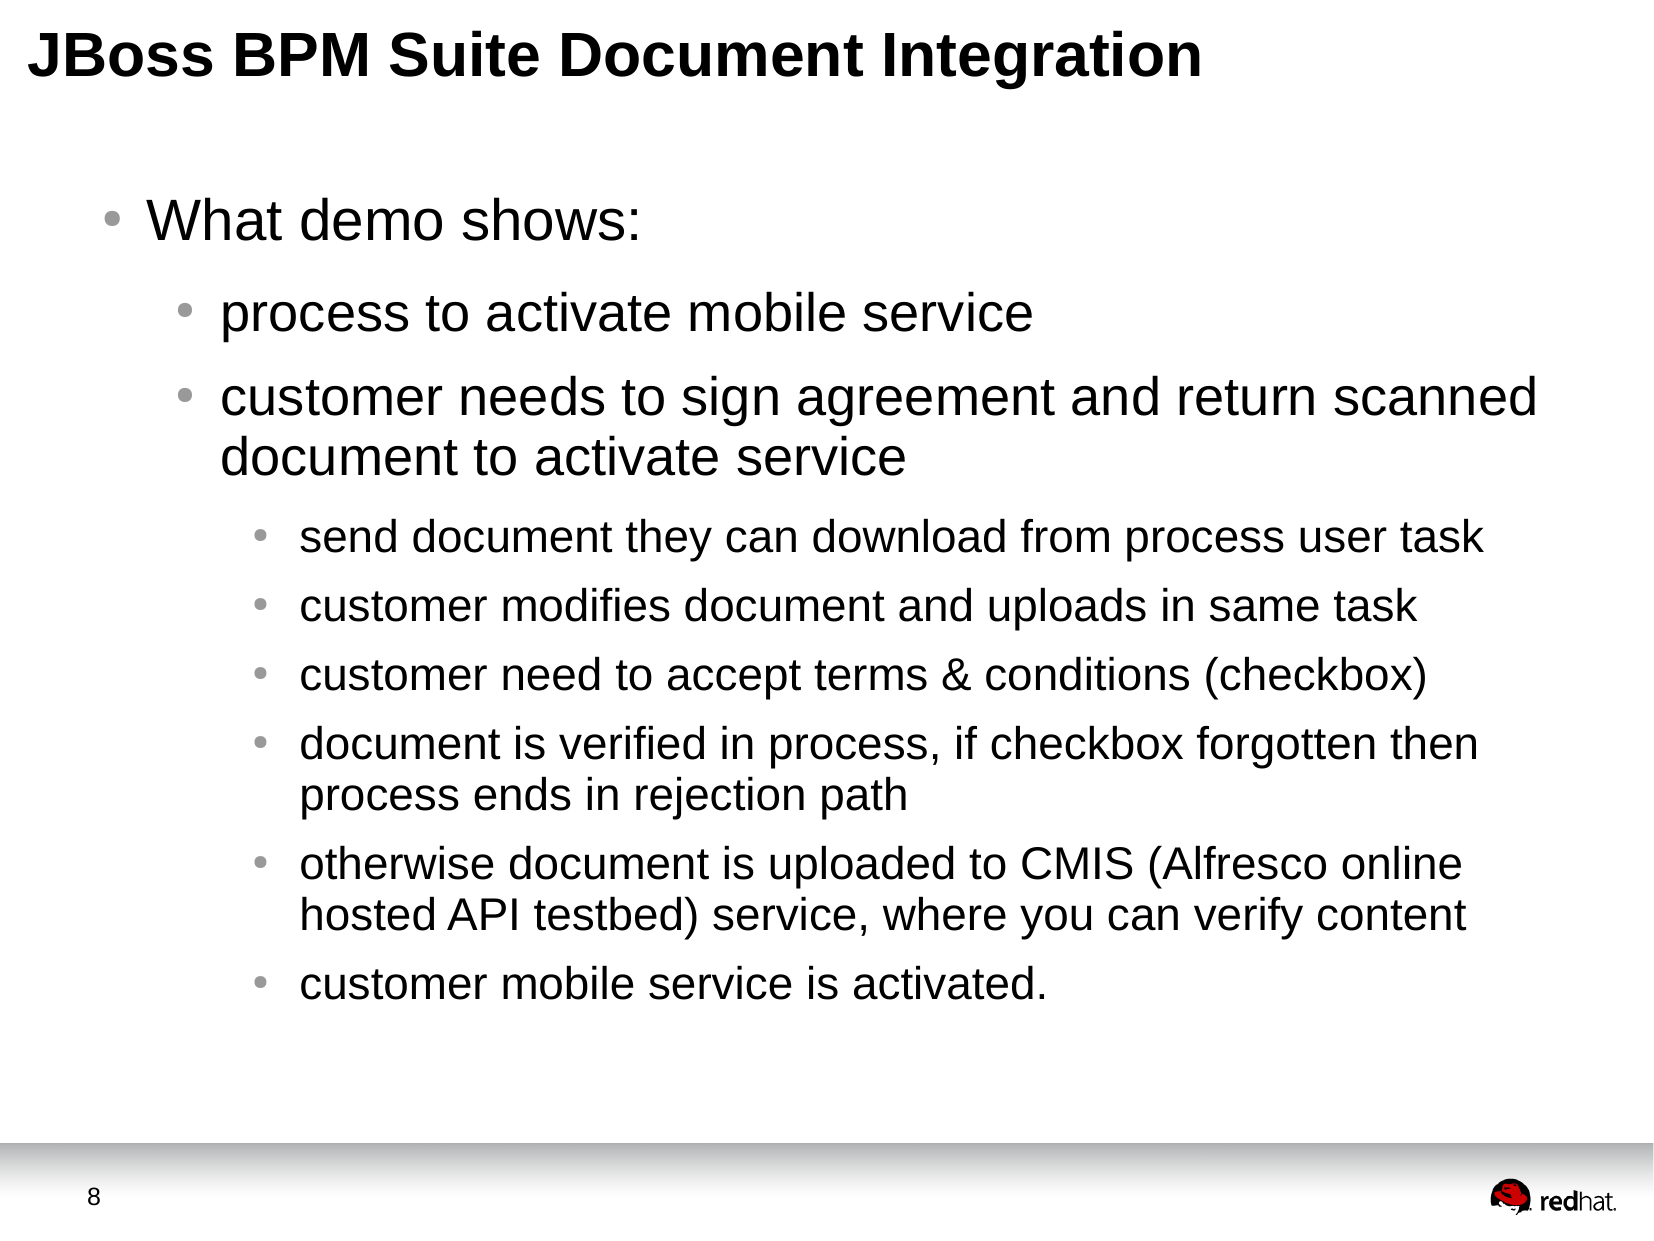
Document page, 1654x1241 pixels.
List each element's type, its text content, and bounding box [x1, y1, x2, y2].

title JBoss BPM Suite Document Integration [27, 0, 1516, 111]
picture [0, 1143, 1654, 1241]
list What demo shows: process to activate mobile service customer needs to sign agreement and return scanned document to activate service send document they can download from process user task customer modifies document and uploads in same task customer need to accept terms & conditions (checkbox) document is verified in process, if checkbox forgotten then process ends in rejection path otherwise document is uploaded to CMIS (Alfresco online hosted API testbed) service, where you can verify content customer mobile service is activated. [86, 187, 1576, 1039]
